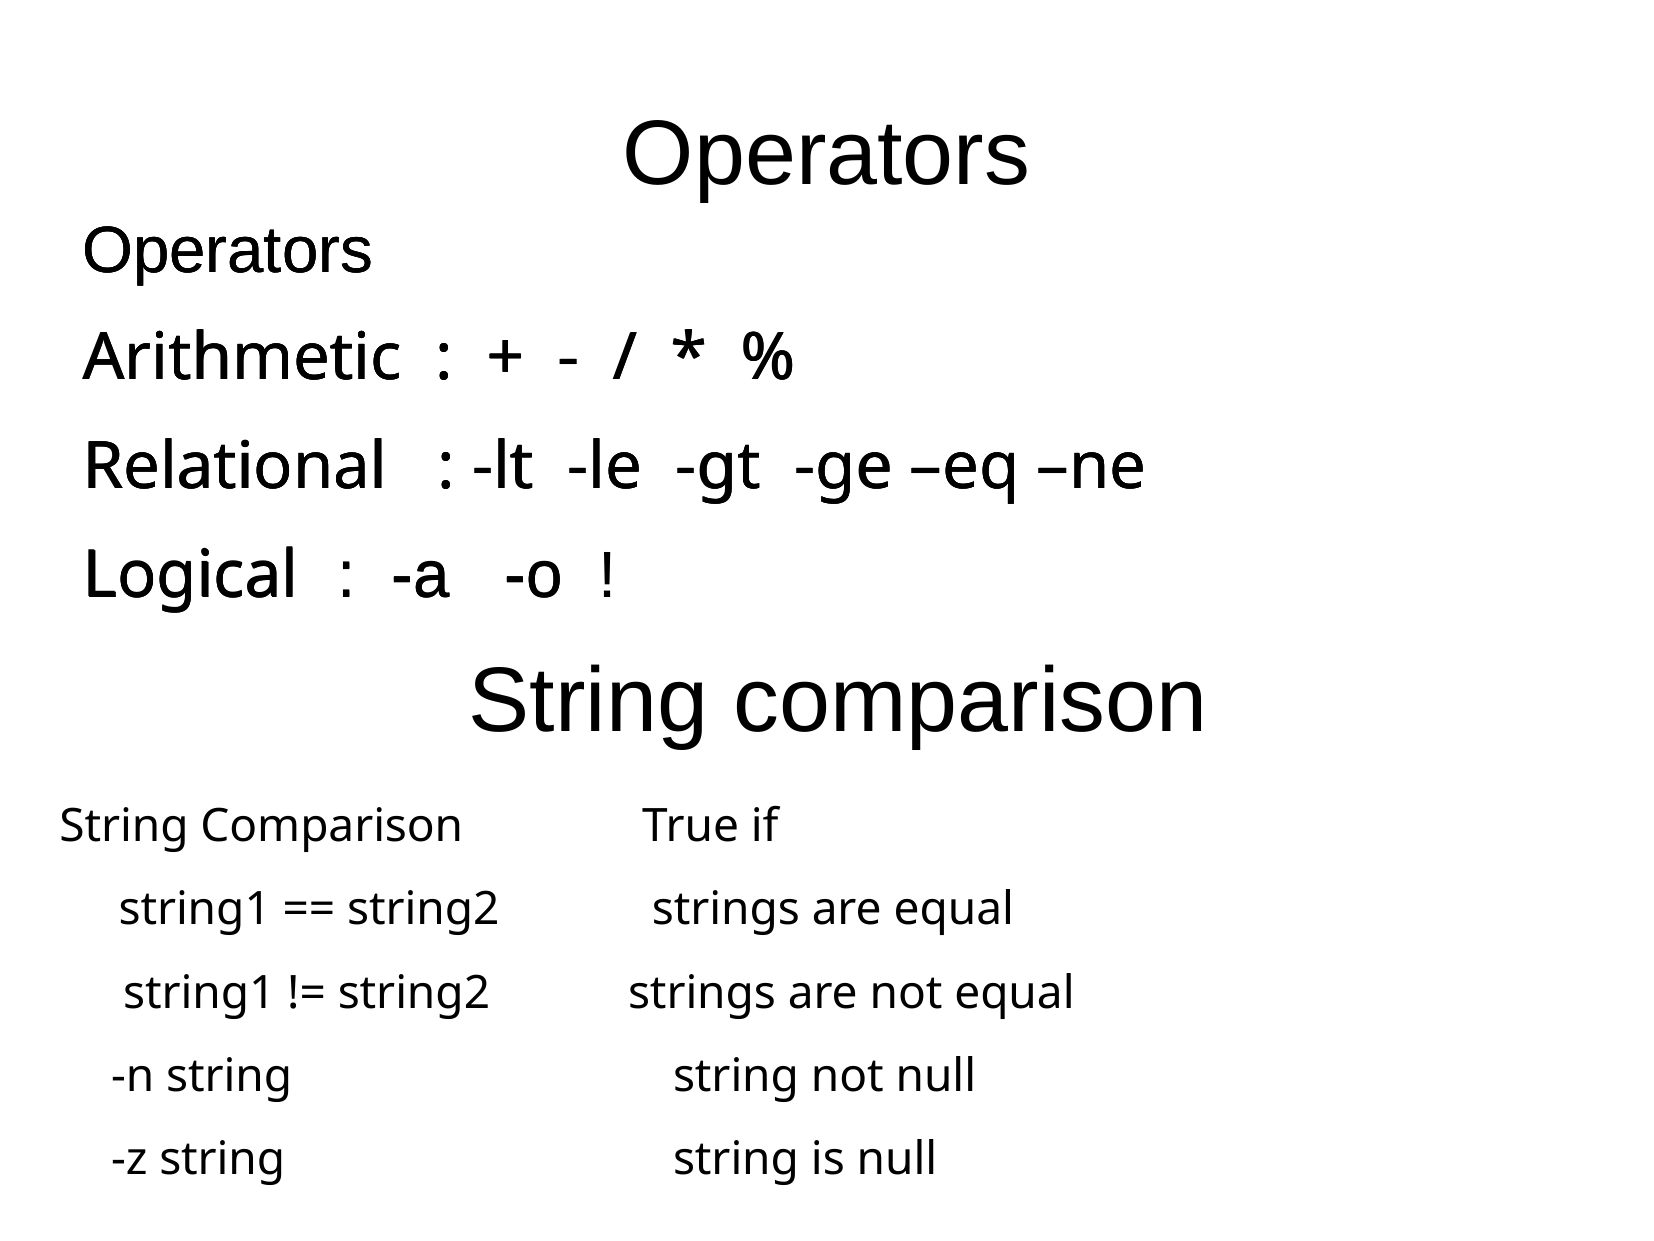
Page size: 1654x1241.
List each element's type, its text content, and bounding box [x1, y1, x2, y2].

list Operators Arithmetic : + - / * % Relational : -lt -le -gt -ge –eq –ne Logical : -a -o ! [82, 213, 1571, 615]
list String Comparison True if string1 == string2 strings are equal string1 != string2 strings are not equal -n string string not null -z string string is null [59, 792, 1548, 1193]
title String comparison [94, 596, 1583, 804]
title Operators [82, 49, 1571, 213]
